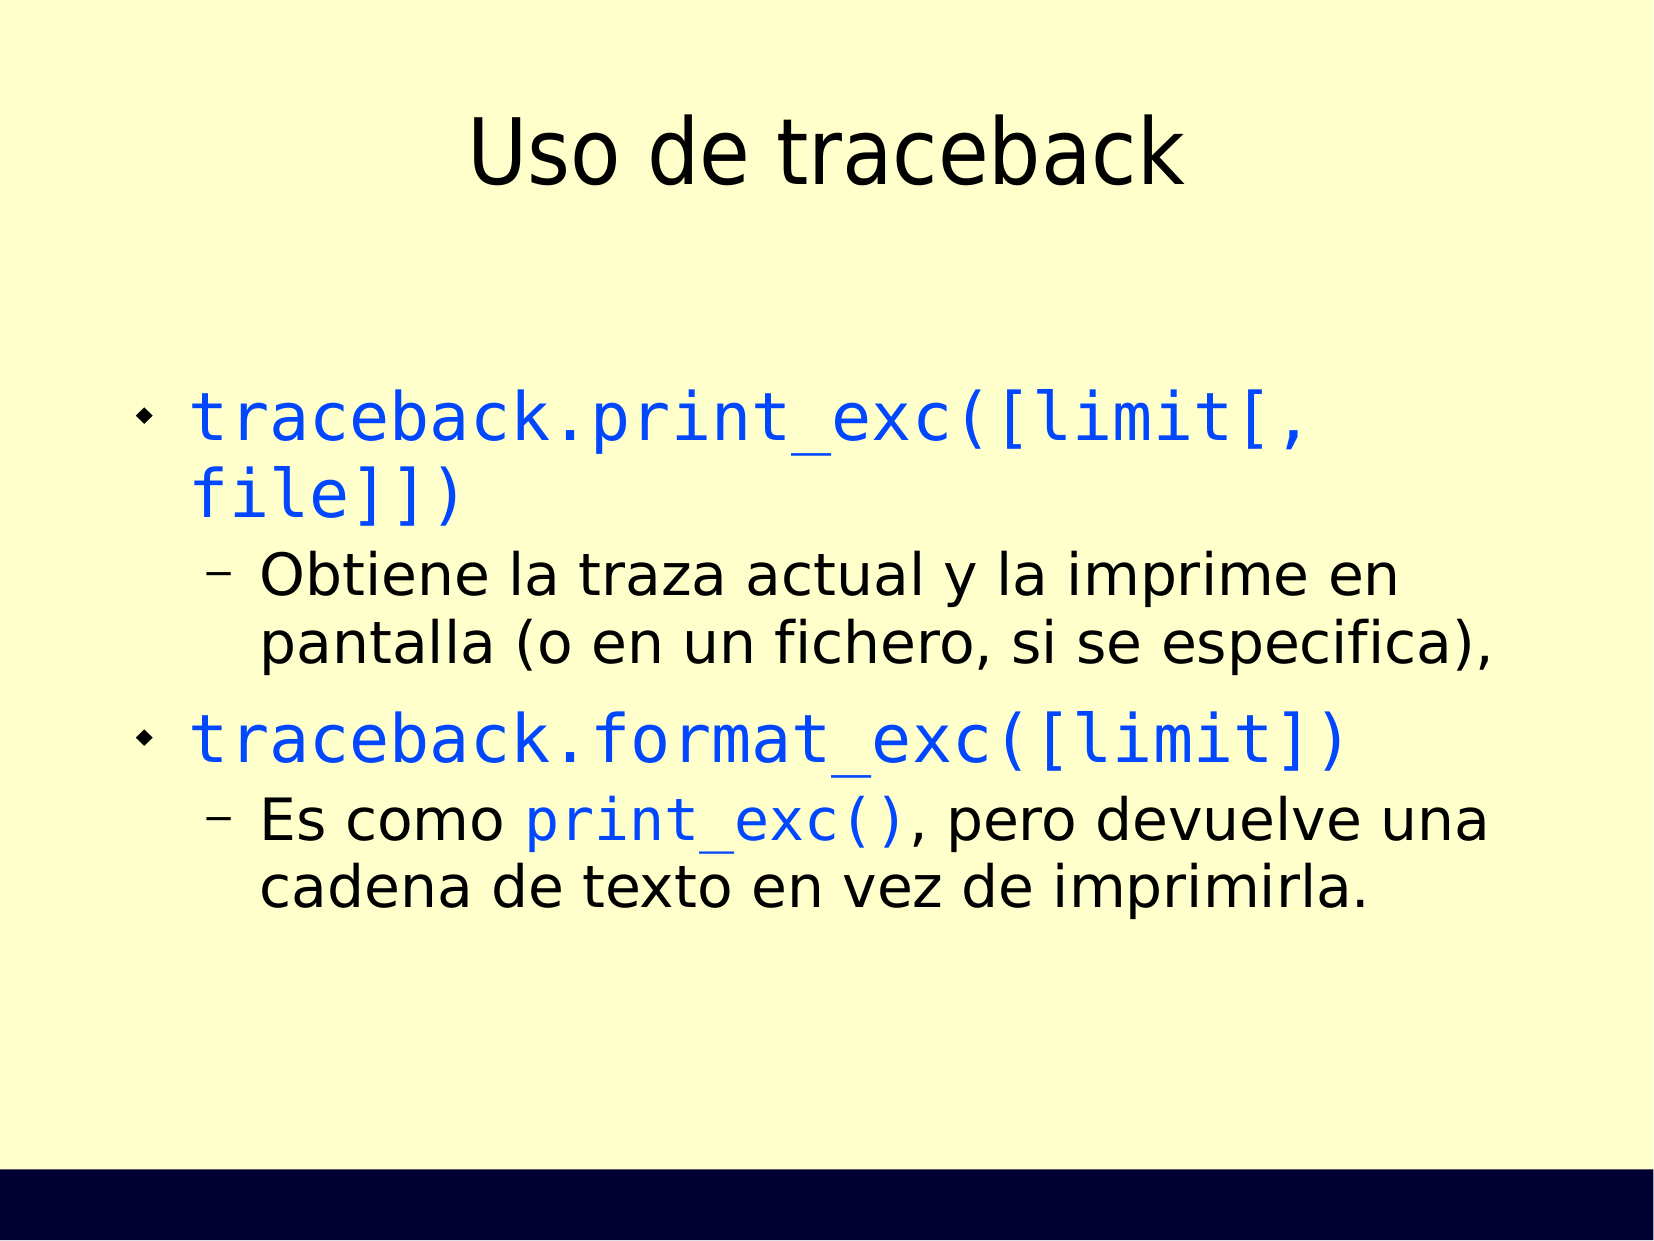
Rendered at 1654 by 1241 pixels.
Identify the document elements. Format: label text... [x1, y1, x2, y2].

list traceback.print_exc([limit[, file]]) Obtiene la traza actual y la imprime en pantalla (o en un fichero, si se especifica), traceback.format_exc([limit]) Es como print_exc(), pero devuelve una cadena de texto en vez de imprimirla. [118, 290, 1538, 1010]
title Uso de traceback [82, 49, 1571, 257]
